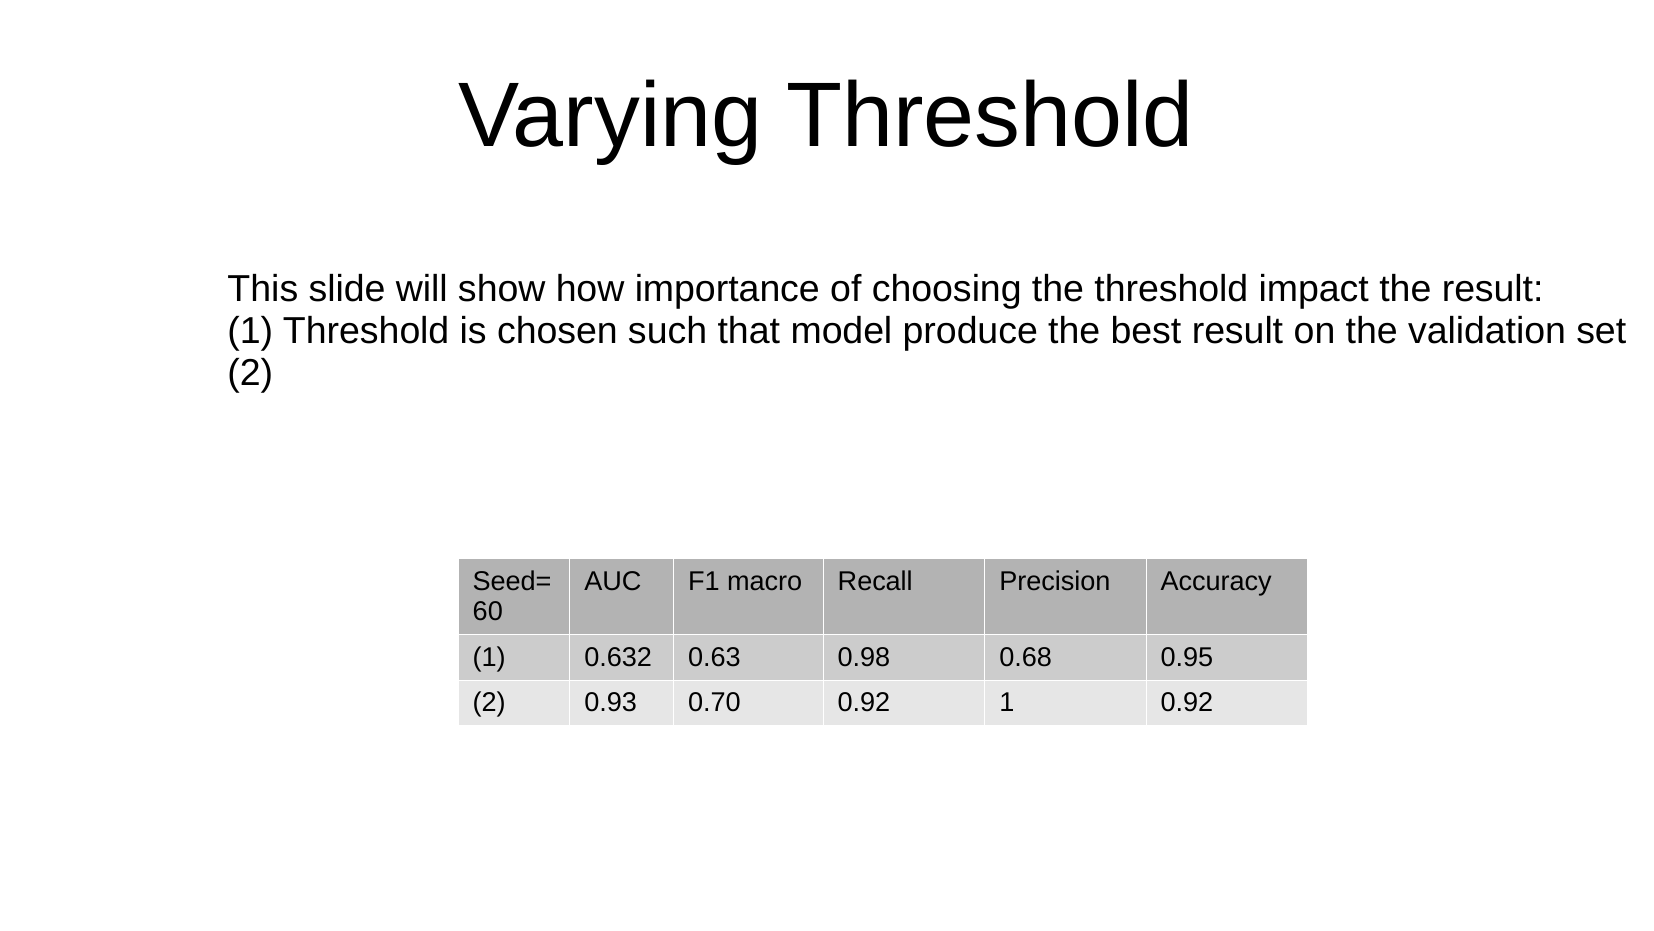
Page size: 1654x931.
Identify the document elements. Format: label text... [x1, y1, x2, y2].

table_cell 0.93 [570, 681, 673, 725]
text_box This slide will show how importance of choosing the threshold impact the result: (1) Threshold is chosen such that model produce the best result on the validation set (2) [212, 259, 1642, 401]
table_cell (1) [459, 635, 569, 680]
table_header Seed=60 [459, 559, 569, 634]
table_cell 1 [985, 681, 1146, 725]
table_header AUC [570, 559, 673, 634]
title Varying Threshold [82, 37, 1571, 193]
table_cell 0.68 [985, 635, 1146, 680]
table_cell 0.95 [1147, 635, 1307, 680]
table_header Recall [824, 559, 984, 634]
table_cell 0.63 [674, 635, 823, 680]
table_header F1 macro [674, 559, 823, 634]
table_cell 0.92 [824, 681, 984, 725]
table_header Precision [985, 559, 1146, 634]
table_cell (2) [459, 681, 569, 725]
table_cell 0.92 [1147, 681, 1307, 725]
table_cell 0.70 [674, 681, 823, 725]
table_cell 0.98 [824, 635, 984, 680]
table_header Accuracy [1147, 559, 1307, 634]
table_cell 0.632 [570, 635, 673, 680]
